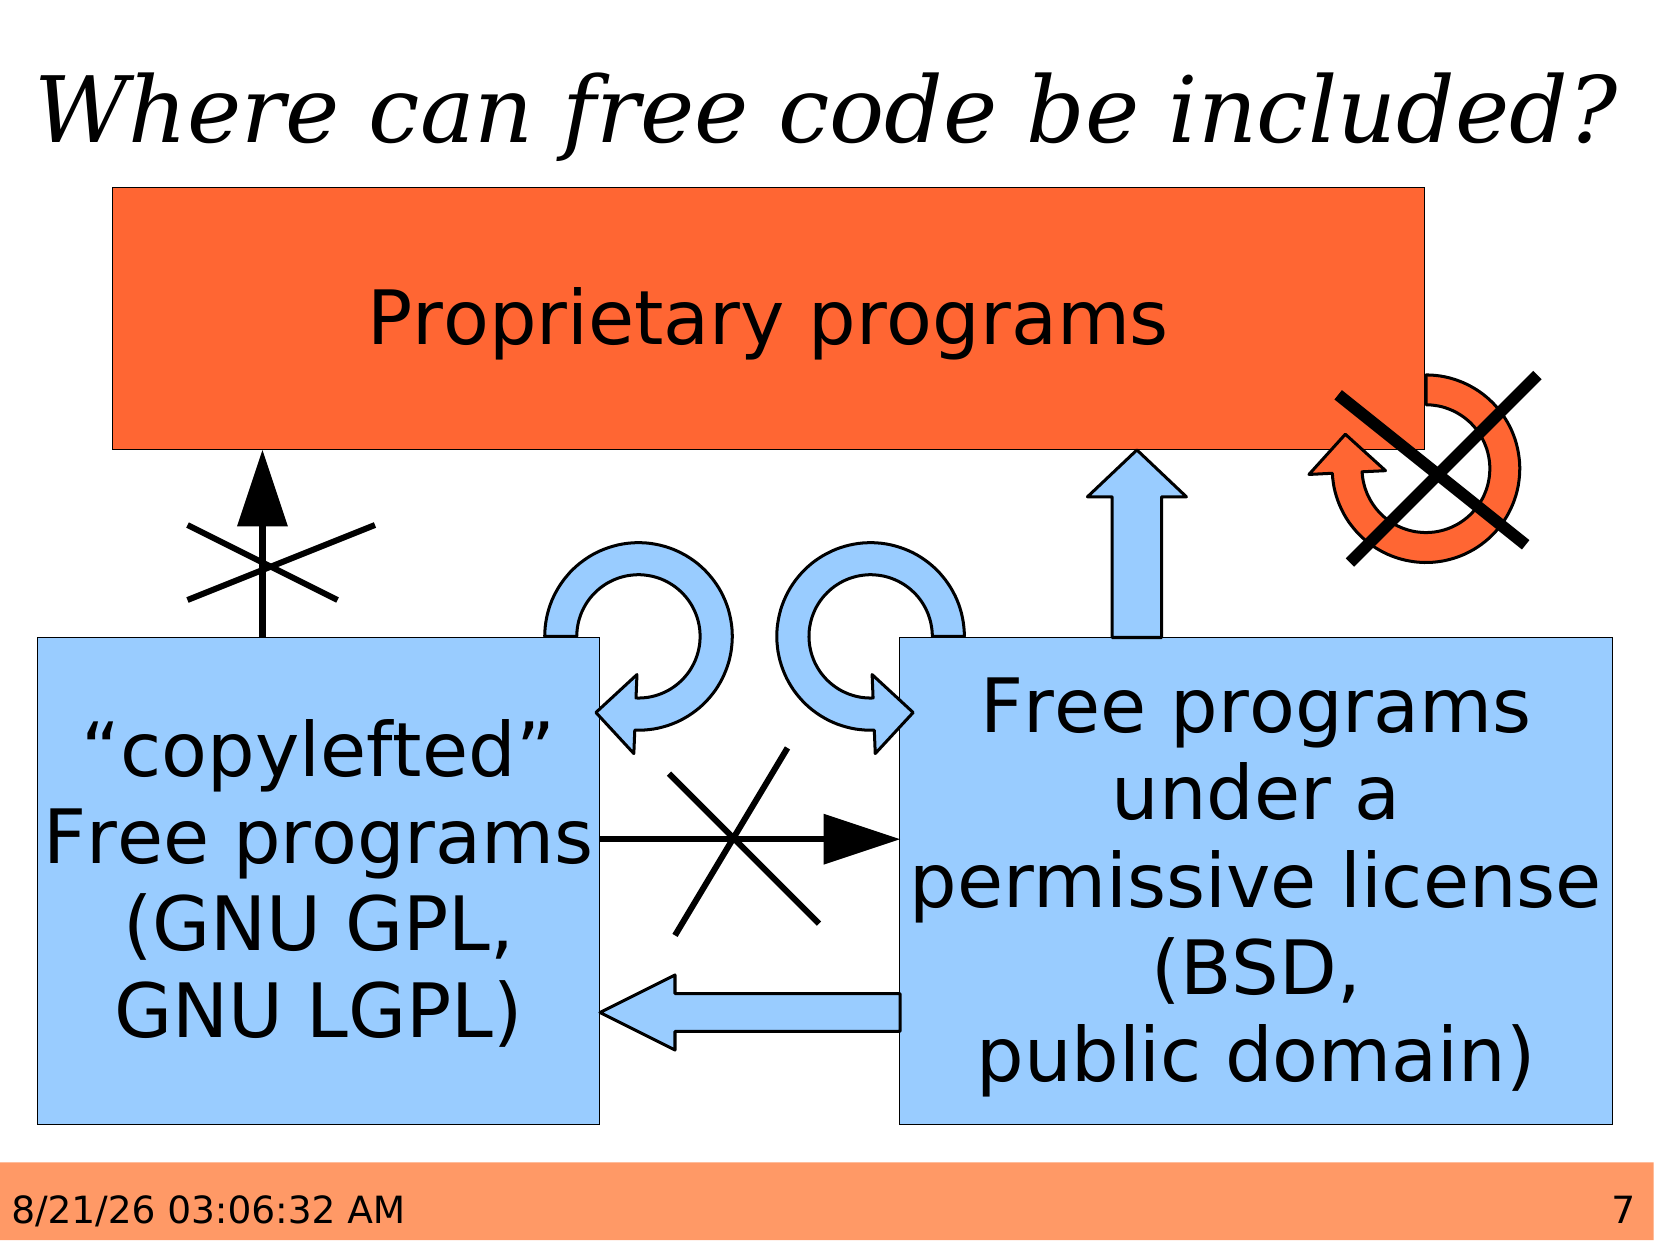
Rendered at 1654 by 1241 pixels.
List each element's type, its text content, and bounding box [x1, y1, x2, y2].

text_box Proprietary programs [112, 187, 1425, 450]
text_box [776, 542, 965, 754]
text_box [600, 975, 901, 1051]
text_box [1087, 449, 1187, 638]
text_box “copylefted” Free programs (GNU GPL, GNU LGPL) [37, 637, 600, 1125]
text_box [1374, 511, 1497, 563]
text_box [1426, 374, 1497, 428]
text_box [1481, 417, 1520, 520]
title Where can free code be included? [0, 35, 1654, 186]
text_box Free programs under a permissive license (BSD, public domain) [899, 637, 1613, 1125]
text_box [1308, 434, 1386, 540]
text_box [544, 542, 733, 754]
